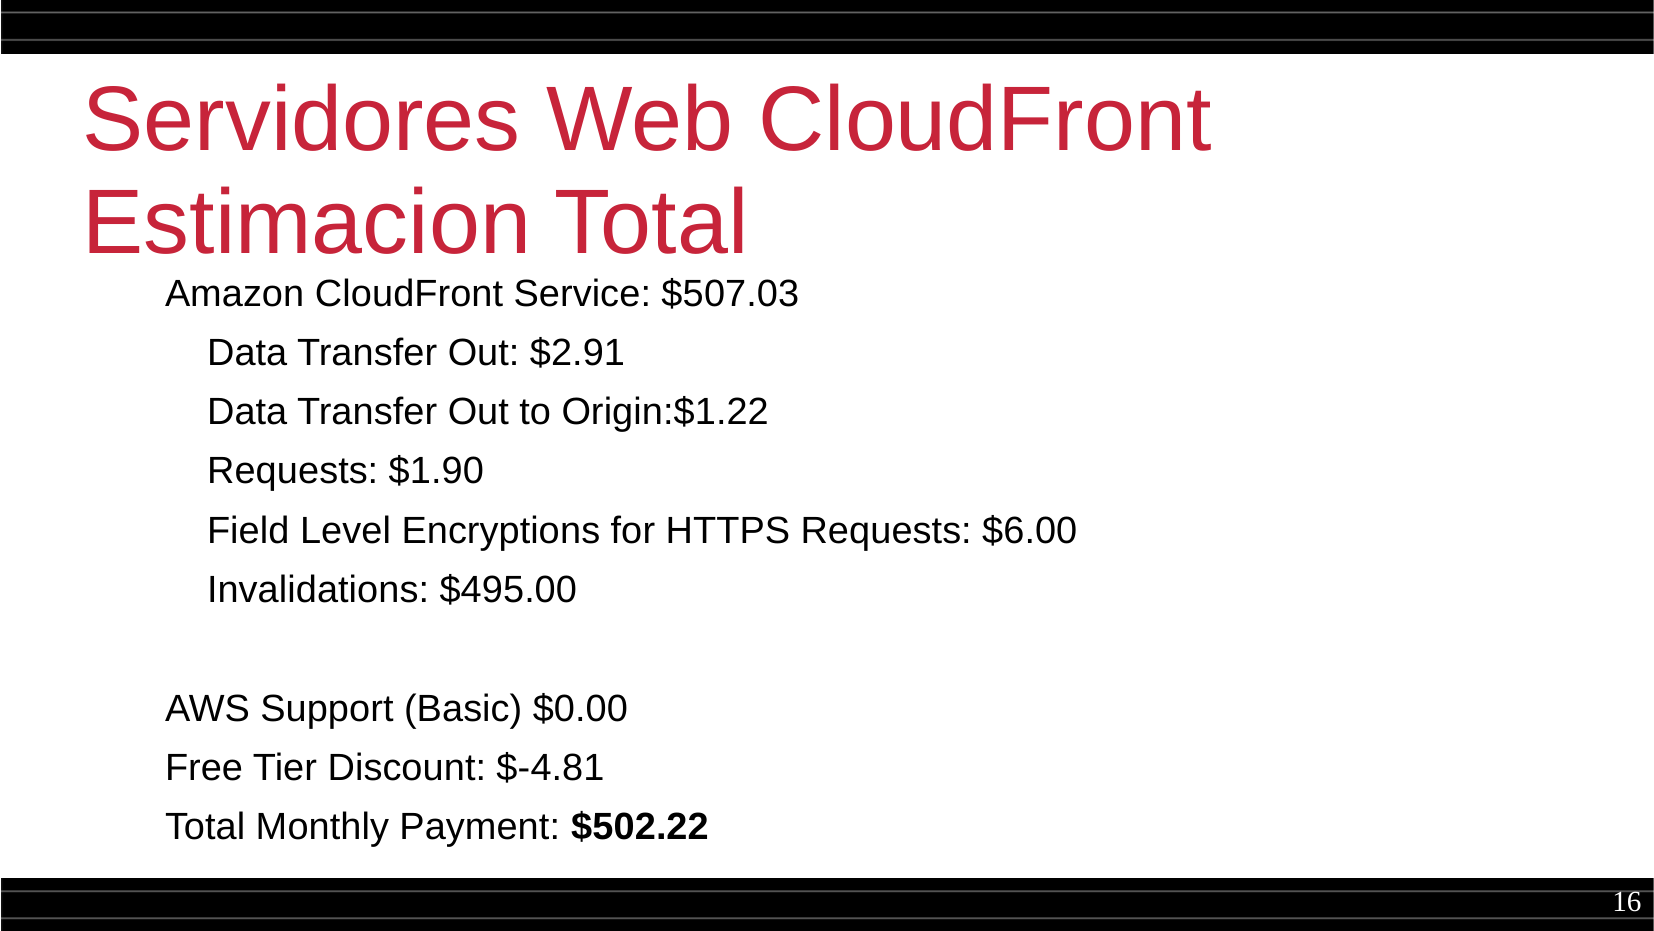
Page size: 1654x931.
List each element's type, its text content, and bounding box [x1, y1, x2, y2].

picture [1, 878, 1654, 931]
picture [1, 0, 1654, 54]
list Amazon CloudFront Service: $507.03 Data Transfer Out: $2.91 Data Transfer Out to Origin:$1.22 Requests: $1.90 Field Level Encryptions for HTTPS Requests: $6.00 Invalidations: $495.00 AWS Support (Basic) $0.00 Free Tier Discount: $-4.81 Total Monthly Payment: $502.22 [82, 271, 1571, 851]
title Servidores Web CloudFront Estimacion Total [82, 67, 1571, 271]
